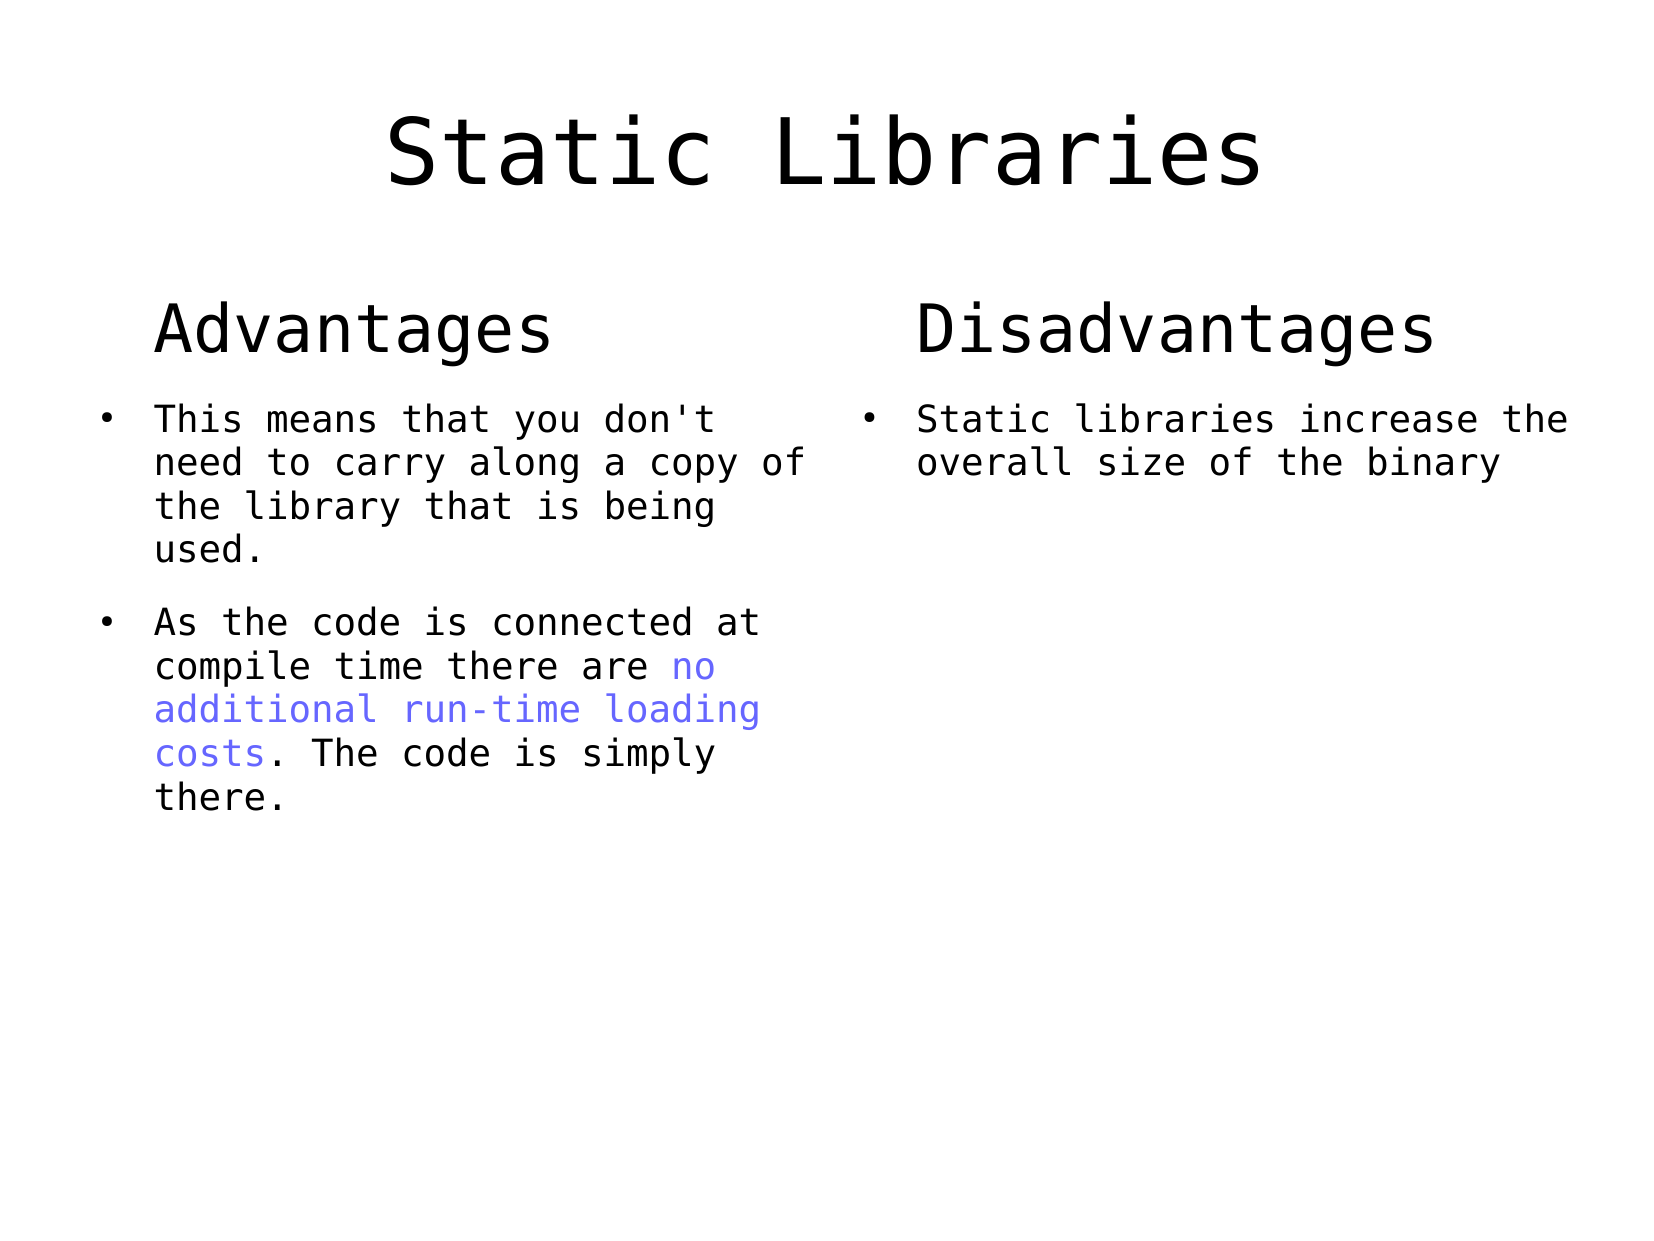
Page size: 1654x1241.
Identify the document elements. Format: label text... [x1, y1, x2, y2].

title Static Libraries [82, 49, 1571, 257]
list Disadvantages Static libraries increase the overall size of the binary [845, 290, 1572, 1010]
list Advantages This means that you don't need to carry along a copy of the library that is being used. As the code is connected at compile time there are no additional run-time loading costs. The code is simply there. [82, 290, 809, 1010]
